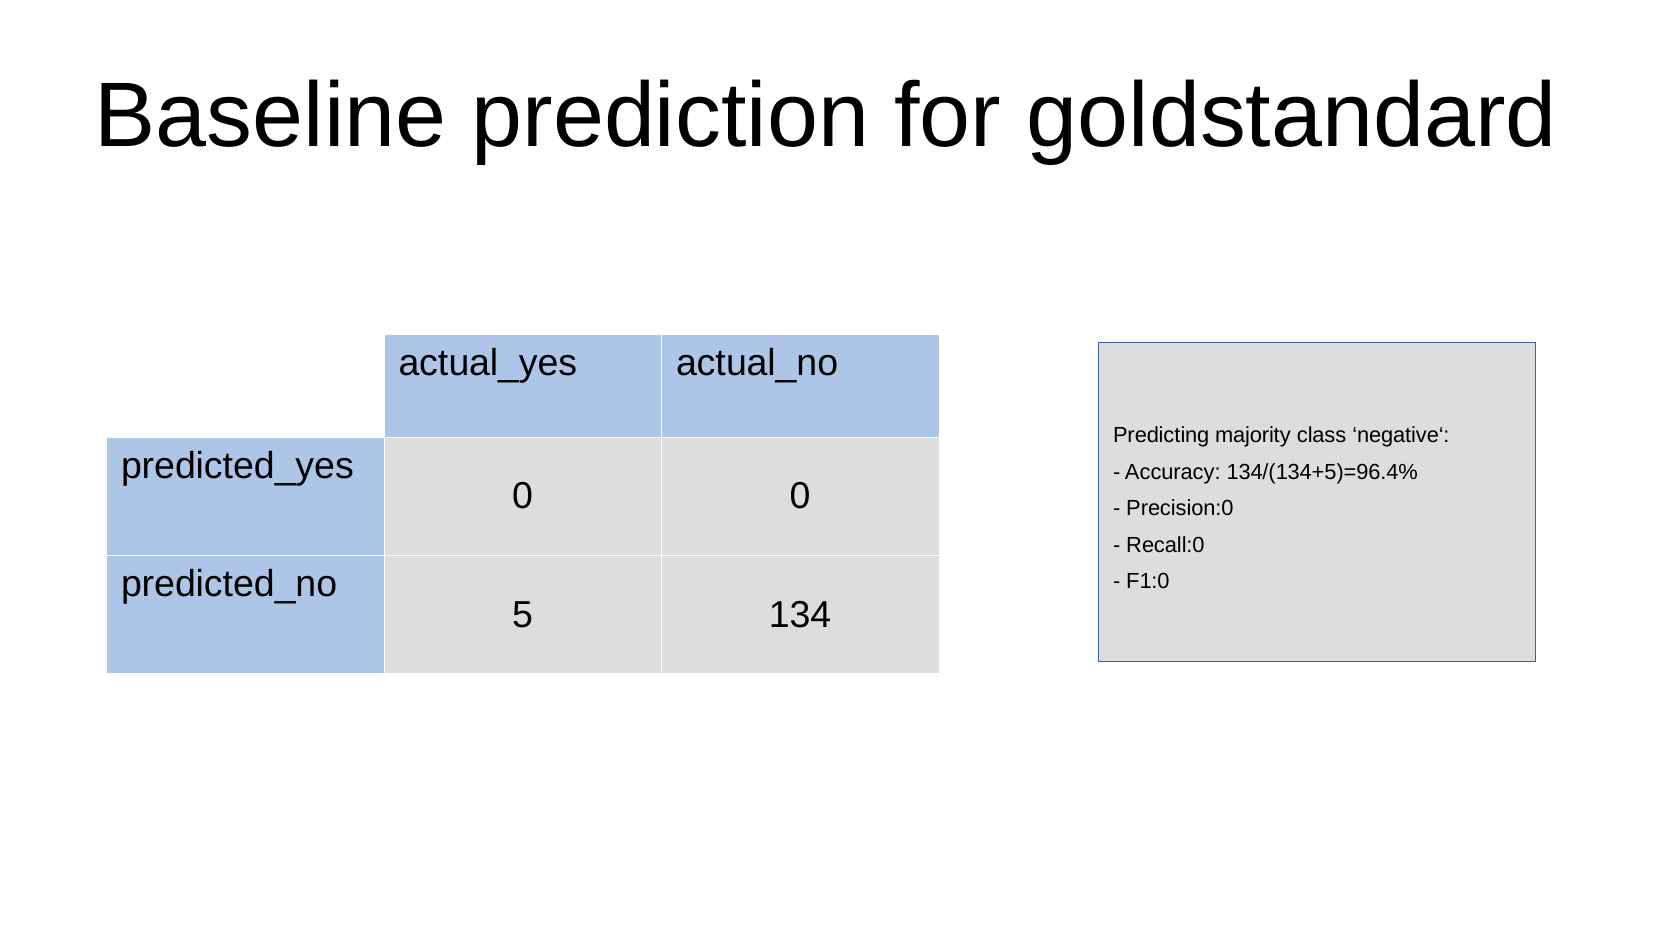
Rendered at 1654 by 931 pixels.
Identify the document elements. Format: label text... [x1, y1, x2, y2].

table_header actual_yes [385, 335, 661, 437]
text_box Predicting majority class ‘negative‘: - Accuracy: 134/(134+5)=96.4% - Precision:0 - Recall:0 - F1:0 [1098, 342, 1536, 662]
table_cell 0 [662, 438, 939, 555]
table_header [107, 335, 384, 437]
table_cell 5 [385, 556, 661, 673]
table_cell 134 [662, 556, 939, 673]
table_cell predicted_yes [107, 438, 384, 555]
table_header actual_no [662, 335, 939, 437]
table_cell predicted_no [107, 556, 384, 673]
table_cell 0 [385, 438, 661, 555]
title Baseline prediction for goldstandard [82, 37, 1571, 193]
